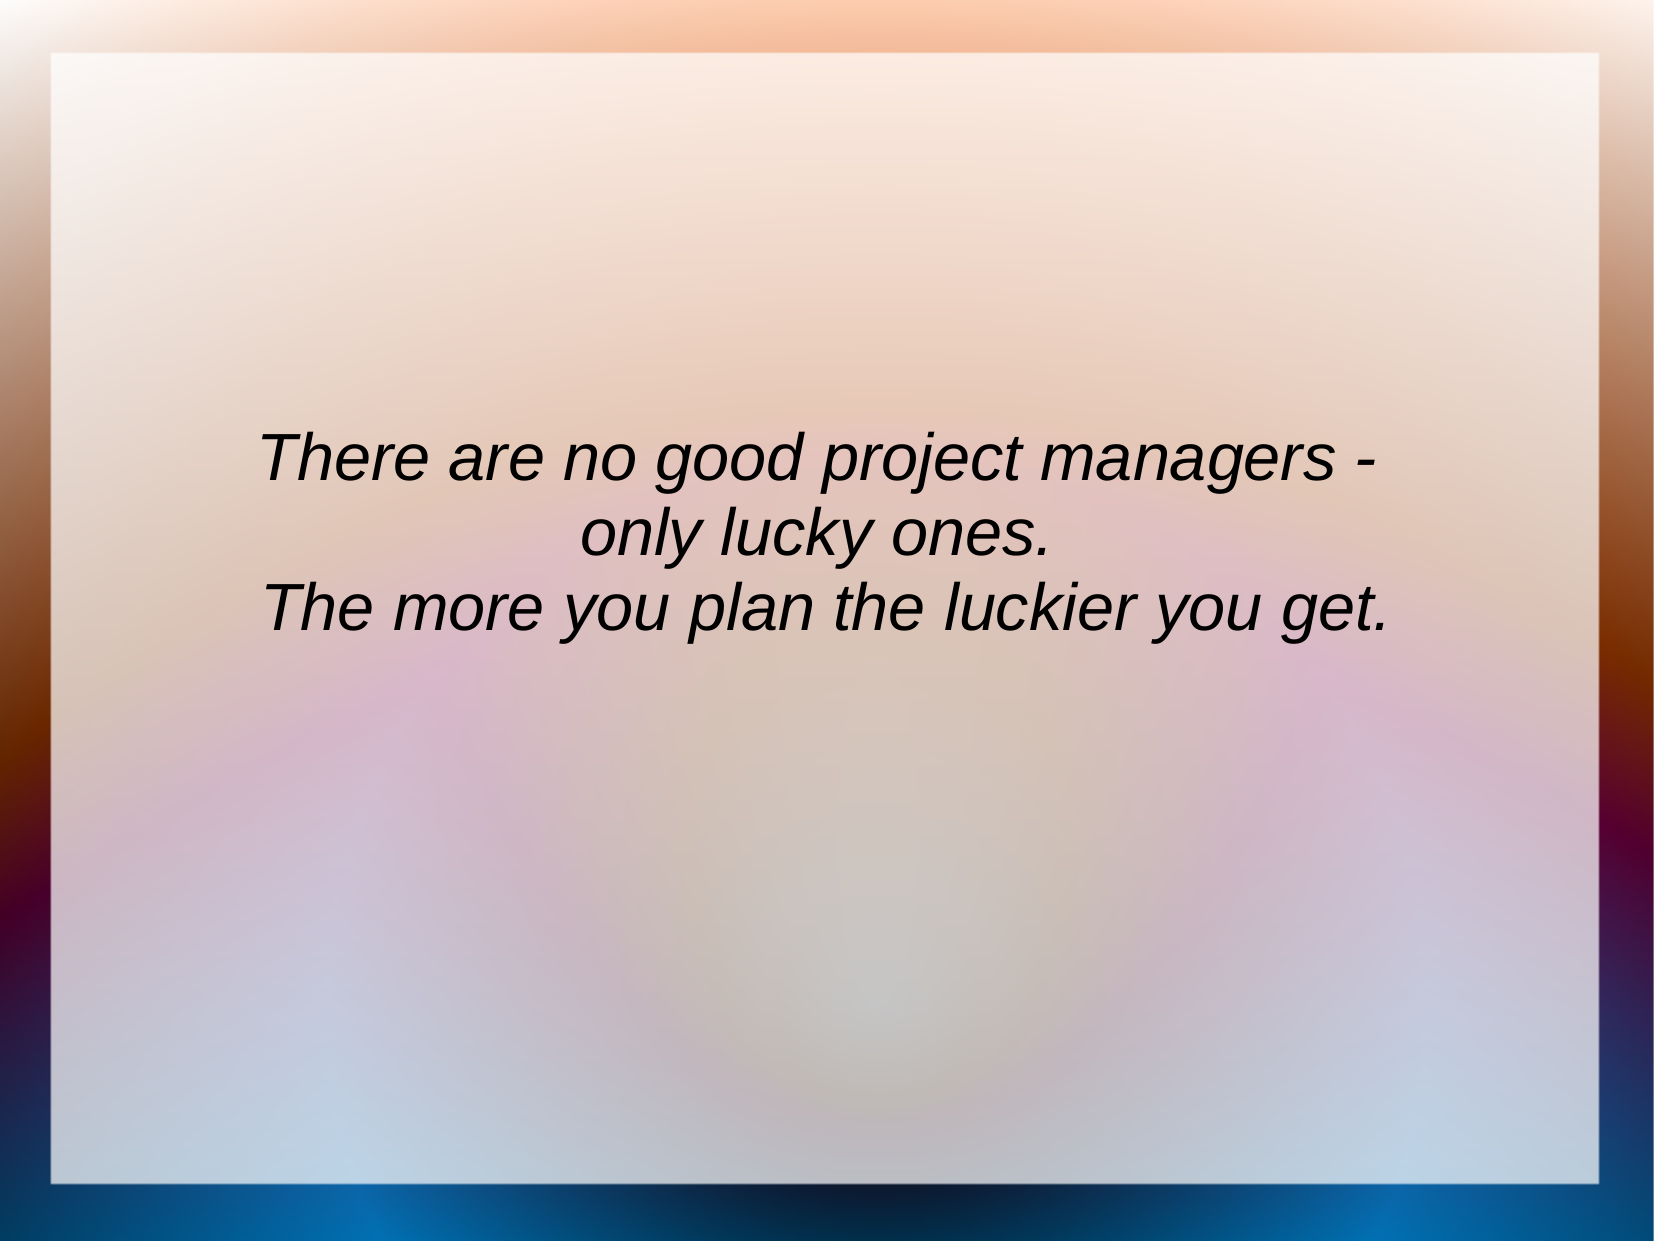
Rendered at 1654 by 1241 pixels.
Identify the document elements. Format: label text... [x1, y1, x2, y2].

subtitle There are no good project managers - only lucky ones. The more you plan the luckier you get. [82, 55, 1571, 1010]
picture [0, 0, 1654, 1241]
